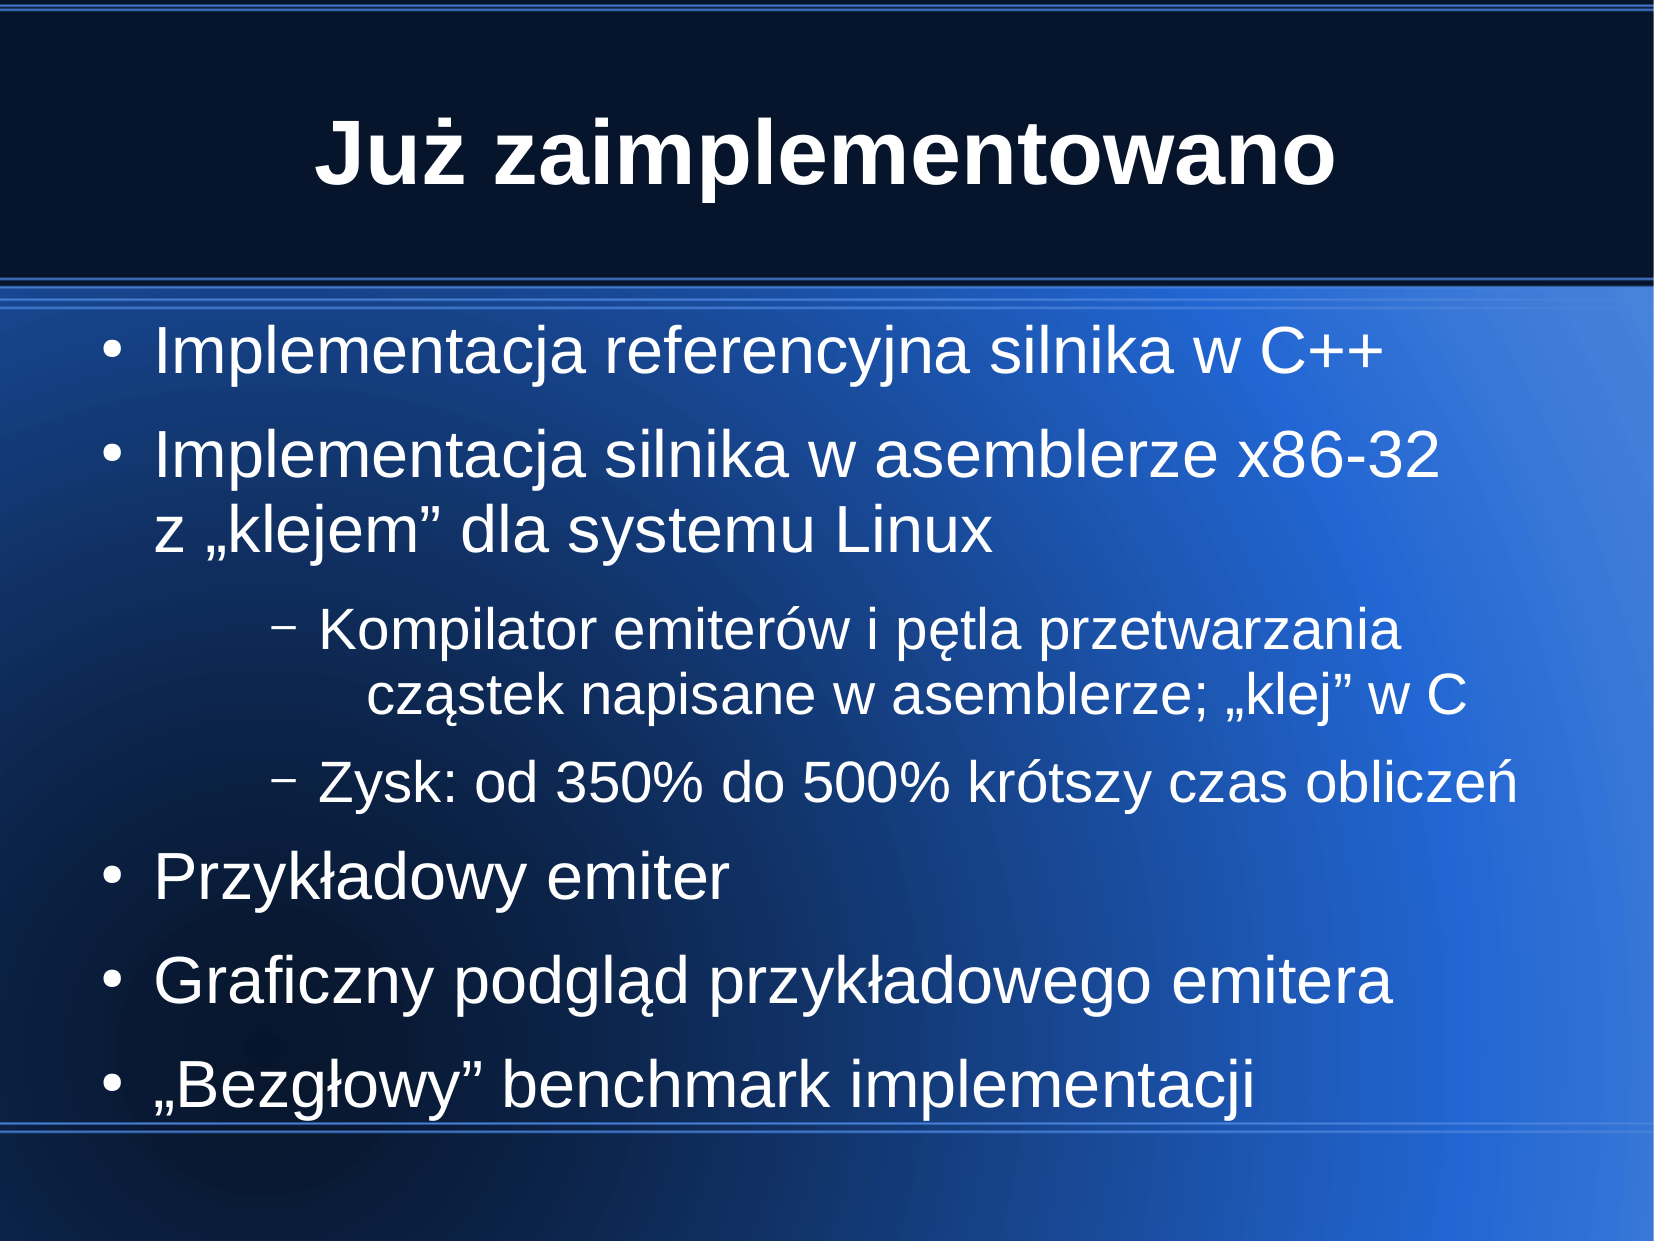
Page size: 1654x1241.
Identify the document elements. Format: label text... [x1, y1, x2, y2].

list Implementacja referencyjna silnika w C++ Implementacja silnika w asemblerze x86-32 z „klejem” dla systemu Linux Kompilator emiterów i pętla przetwarzania cząstek napisane w asemblerze; „klej” w C Zysk: od 350% do 500% krótszy czas obliczeń Przykładowy emiter Graficzny podgląd przykładowego emitera „Bezgłowy” benchmark implementacji [82, 312, 1571, 1123]
title Już zaimplementowano [82, 49, 1571, 257]
picture [0, 0, 1654, 1241]
